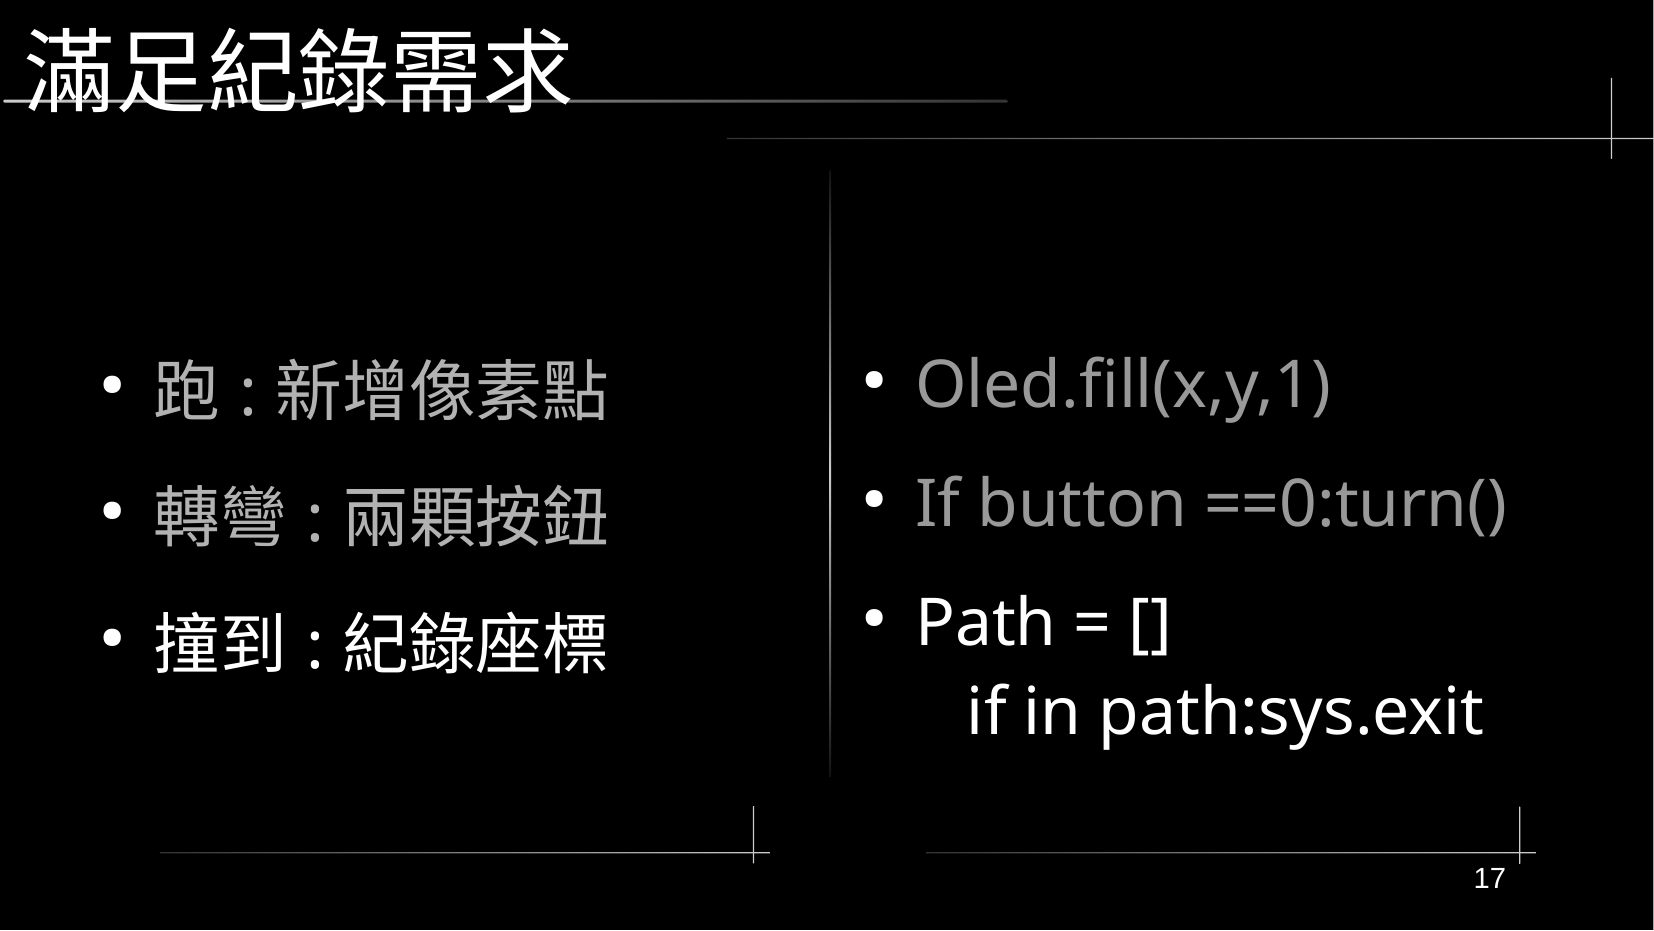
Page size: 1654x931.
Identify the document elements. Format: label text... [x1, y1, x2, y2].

list Oled.fill(x,y,1) If button ==0:turn() Path = [] if in path:sys.exit [845, 217, 1572, 758]
title 滿足紀錄需求 [23, 9, 1589, 121]
list 跑:新增像素點 轉彎:兩顆按鈕 撞到:紀錄座標 [82, 217, 809, 758]
